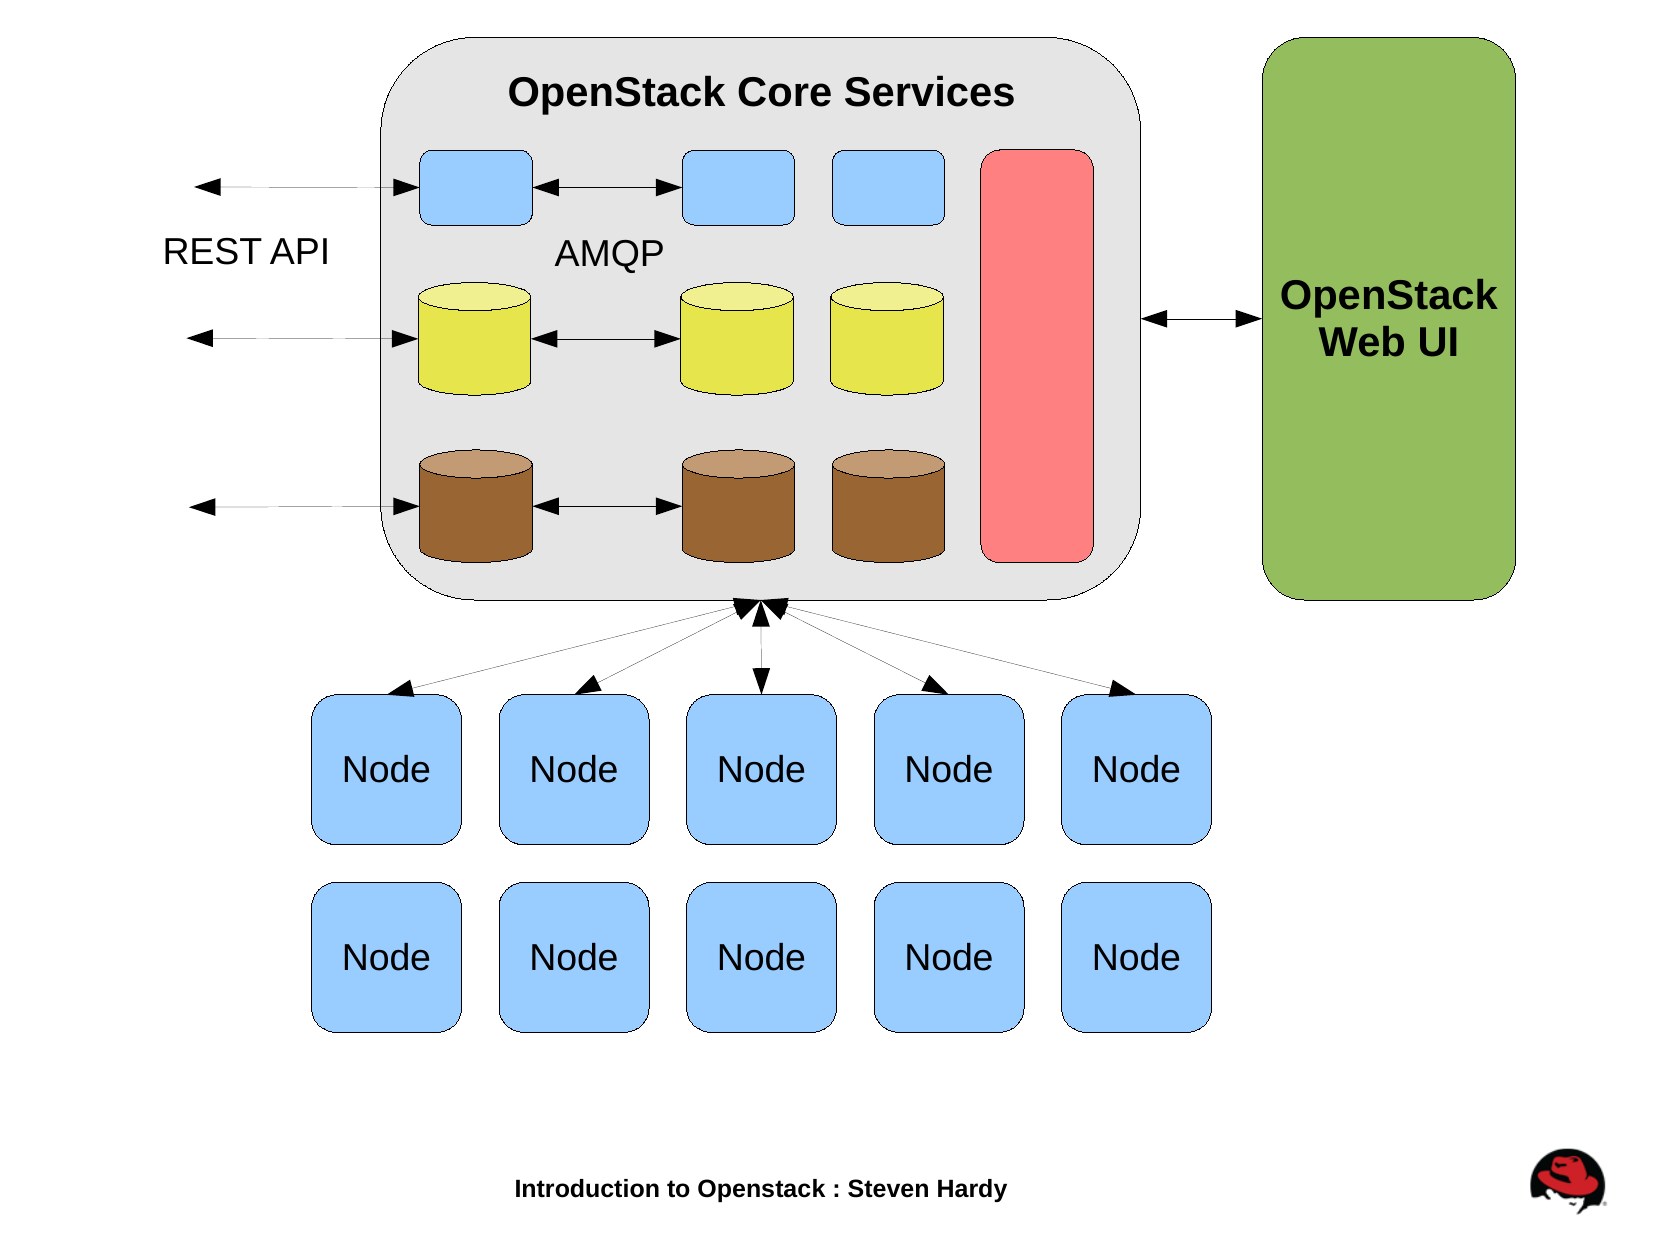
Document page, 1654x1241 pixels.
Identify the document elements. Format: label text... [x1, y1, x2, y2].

text_box OpenStack Core Services [382, 61, 1141, 123]
text_box Node [874, 882, 1025, 1033]
text_box Node [686, 882, 837, 1033]
text_box Node [311, 882, 462, 1033]
text_box Node [499, 694, 650, 845]
text_box Node [499, 882, 650, 1033]
text_box Node [874, 694, 1025, 845]
text_box AMQP [534, 225, 685, 282]
text_box Node [1061, 882, 1212, 1033]
text_box [380, 116, 1141, 601]
picture [1529, 1146, 1613, 1224]
text_box OpenStack Web UI [1262, 37, 1516, 601]
text_box [412, 37, 1110, 61]
text_box Node [1061, 694, 1212, 845]
text_box REST API [134, 223, 360, 280]
text_box Node [686, 694, 837, 845]
text_box Node [311, 694, 462, 845]
